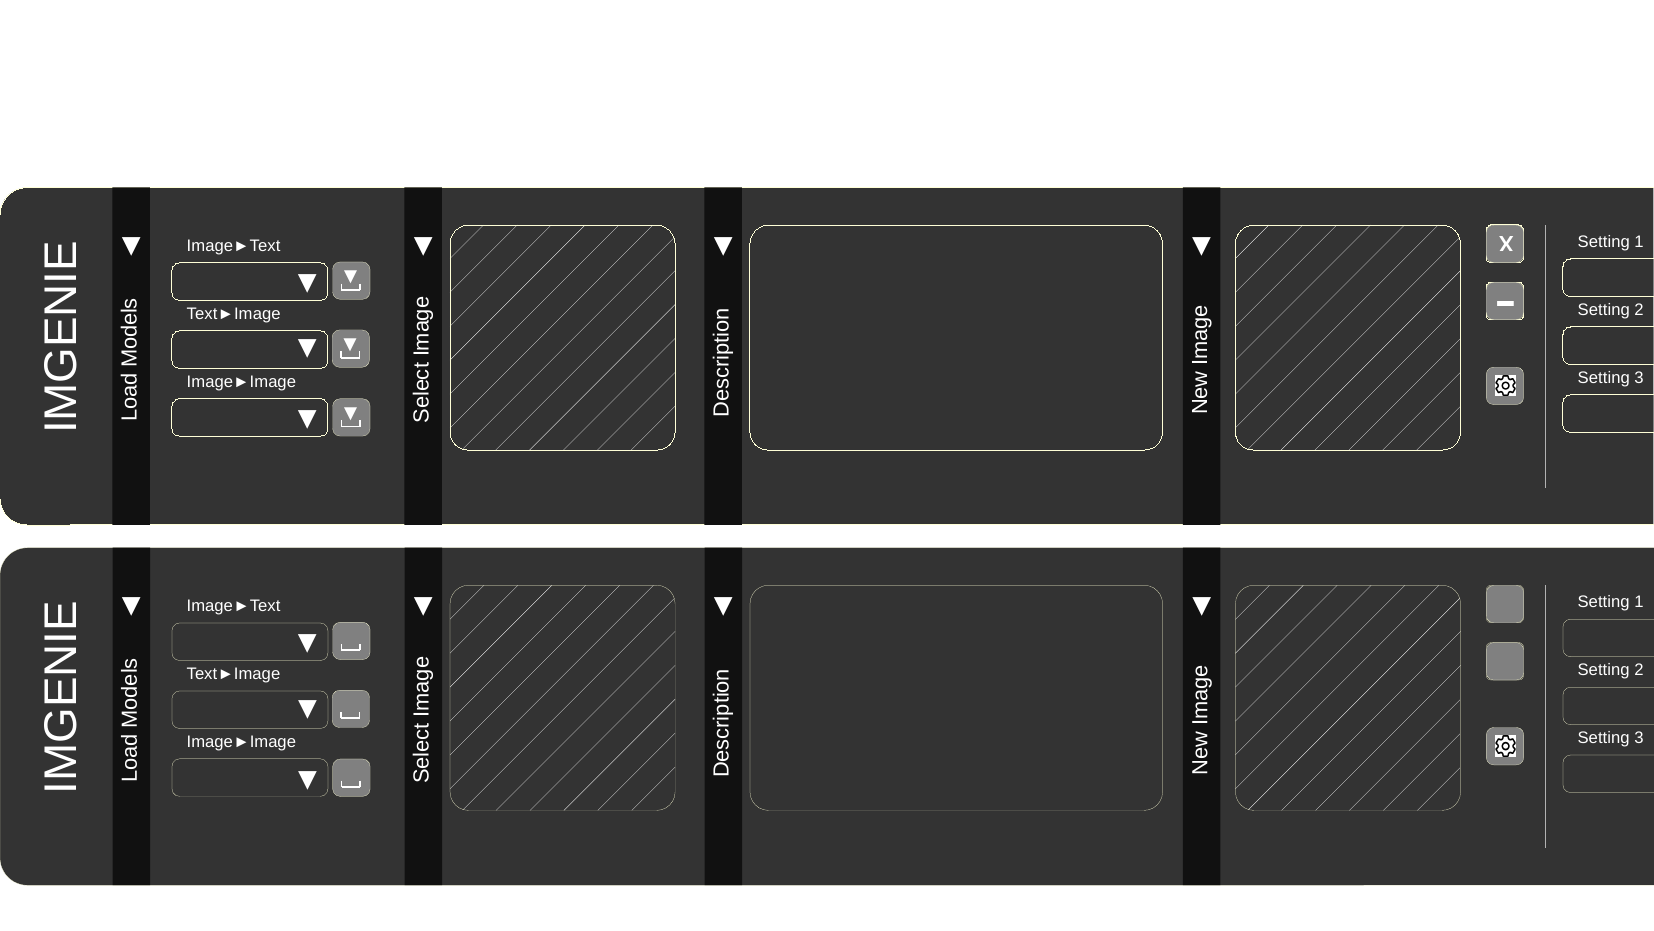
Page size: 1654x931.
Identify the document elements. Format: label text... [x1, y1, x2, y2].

picture [332, 326, 370, 368]
text_box New Image [1180, 266, 1223, 454]
text_box Image►Text [171, 228, 322, 267]
text_box Setting 2 [1562, 292, 1654, 331]
picture [1486, 367, 1524, 405]
picture [0, 547, 1654, 886]
text_box ► [400, 216, 451, 263]
picture [1486, 282, 1524, 320]
picture [332, 258, 371, 300]
text_box Setting 1 [1562, 225, 1654, 263]
text_box ► [700, 216, 751, 263]
picture [332, 395, 371, 437]
text_box ► [284, 389, 335, 437]
text_box Description [701, 276, 745, 451]
text_box Load Models [109, 266, 153, 454]
text_box Text►Image [171, 296, 322, 335]
picture [1486, 225, 1524, 263]
text_box ► [1178, 216, 1229, 263]
text_box ► [284, 253, 334, 301]
text_box Select Image [401, 266, 445, 454]
text_box Image►Image [171, 364, 322, 403]
text_box Setting 3 [1562, 360, 1654, 399]
text_box ► [108, 216, 158, 263]
text_box IMGENIE [27, 225, 94, 451]
text_box [0, 187, 1654, 526]
text_box ► [284, 319, 335, 366]
